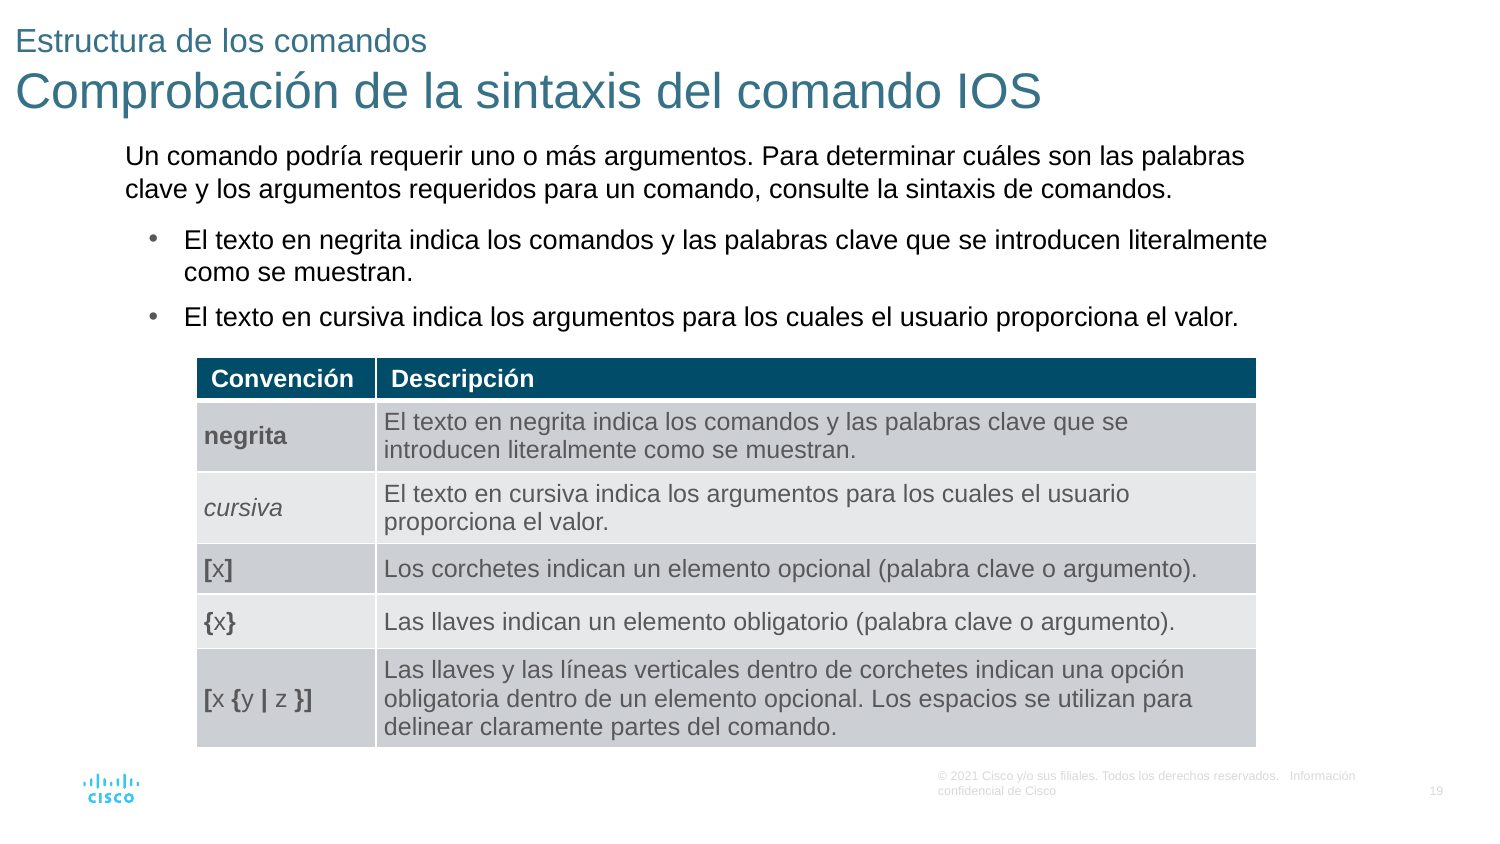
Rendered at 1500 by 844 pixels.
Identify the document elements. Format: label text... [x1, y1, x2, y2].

table_cell Las llaves y las líneas verticales dentro de corchetes indican una opción obligatoria dentro de un elemento opcional. Los espacios se utilizan para delinear claramente partes del comando. [377, 649, 1256, 747]
table_cell [x {y | z }] [197, 649, 375, 747]
table_cell negrita [197, 403, 375, 471]
table_cell Las llaves indican un elemento obligatorio (palabra clave o argumento). [377, 595, 1256, 648]
table_cell {x} [197, 595, 375, 648]
table_cell Los corchetes indican un elemento opcional (palabra clave o argumento). [377, 544, 1256, 593]
table_header Descripción [377, 358, 1256, 398]
table_cell El texto en cursiva indica los argumentos para los cuales el usuario proporciona el valor. [377, 473, 1256, 543]
table_cell [x] [197, 544, 375, 593]
table_cell El texto en negrita indica los comandos y las palabras clave que se introducen literalmente como se muestran. [377, 403, 1256, 471]
list Un comando podría requerir uno o más argumentos. Para determinar cuáles son las palabras clave y los argumentos requeridos para un comando, consulte la sintaxis de comandos. El texto en negrita indica los comandos y las palabras clave que se introducen literalmente como se muestran. El texto en cursiva indica los argumentos para los cuales el usuario proporciona el valor. [110, 131, 1344, 320]
table_header Convención [197, 358, 375, 398]
table_cell cursiva [197, 473, 375, 543]
title Estructura de los comandos Comprobación de la sintaxis del comando IOS [0, 6, 1500, 131]
